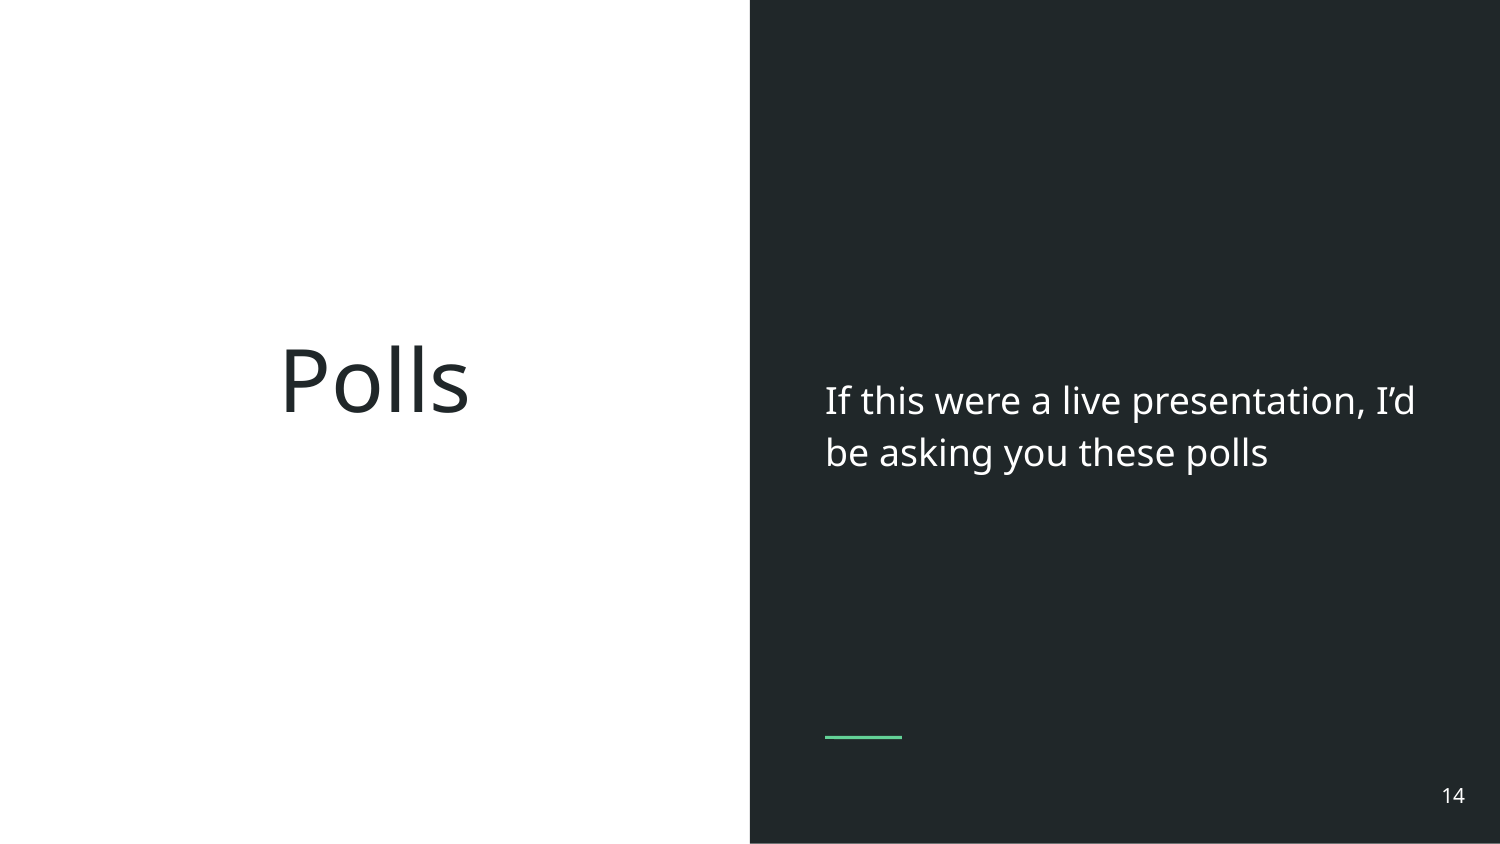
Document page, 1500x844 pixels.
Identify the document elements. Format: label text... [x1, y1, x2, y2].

title Polls [43, 197, 708, 446]
slide_number <number> [1389, 764, 1480, 830]
list If this were a live presentation, I’d be asking you these polls [810, 118, 1440, 725]
